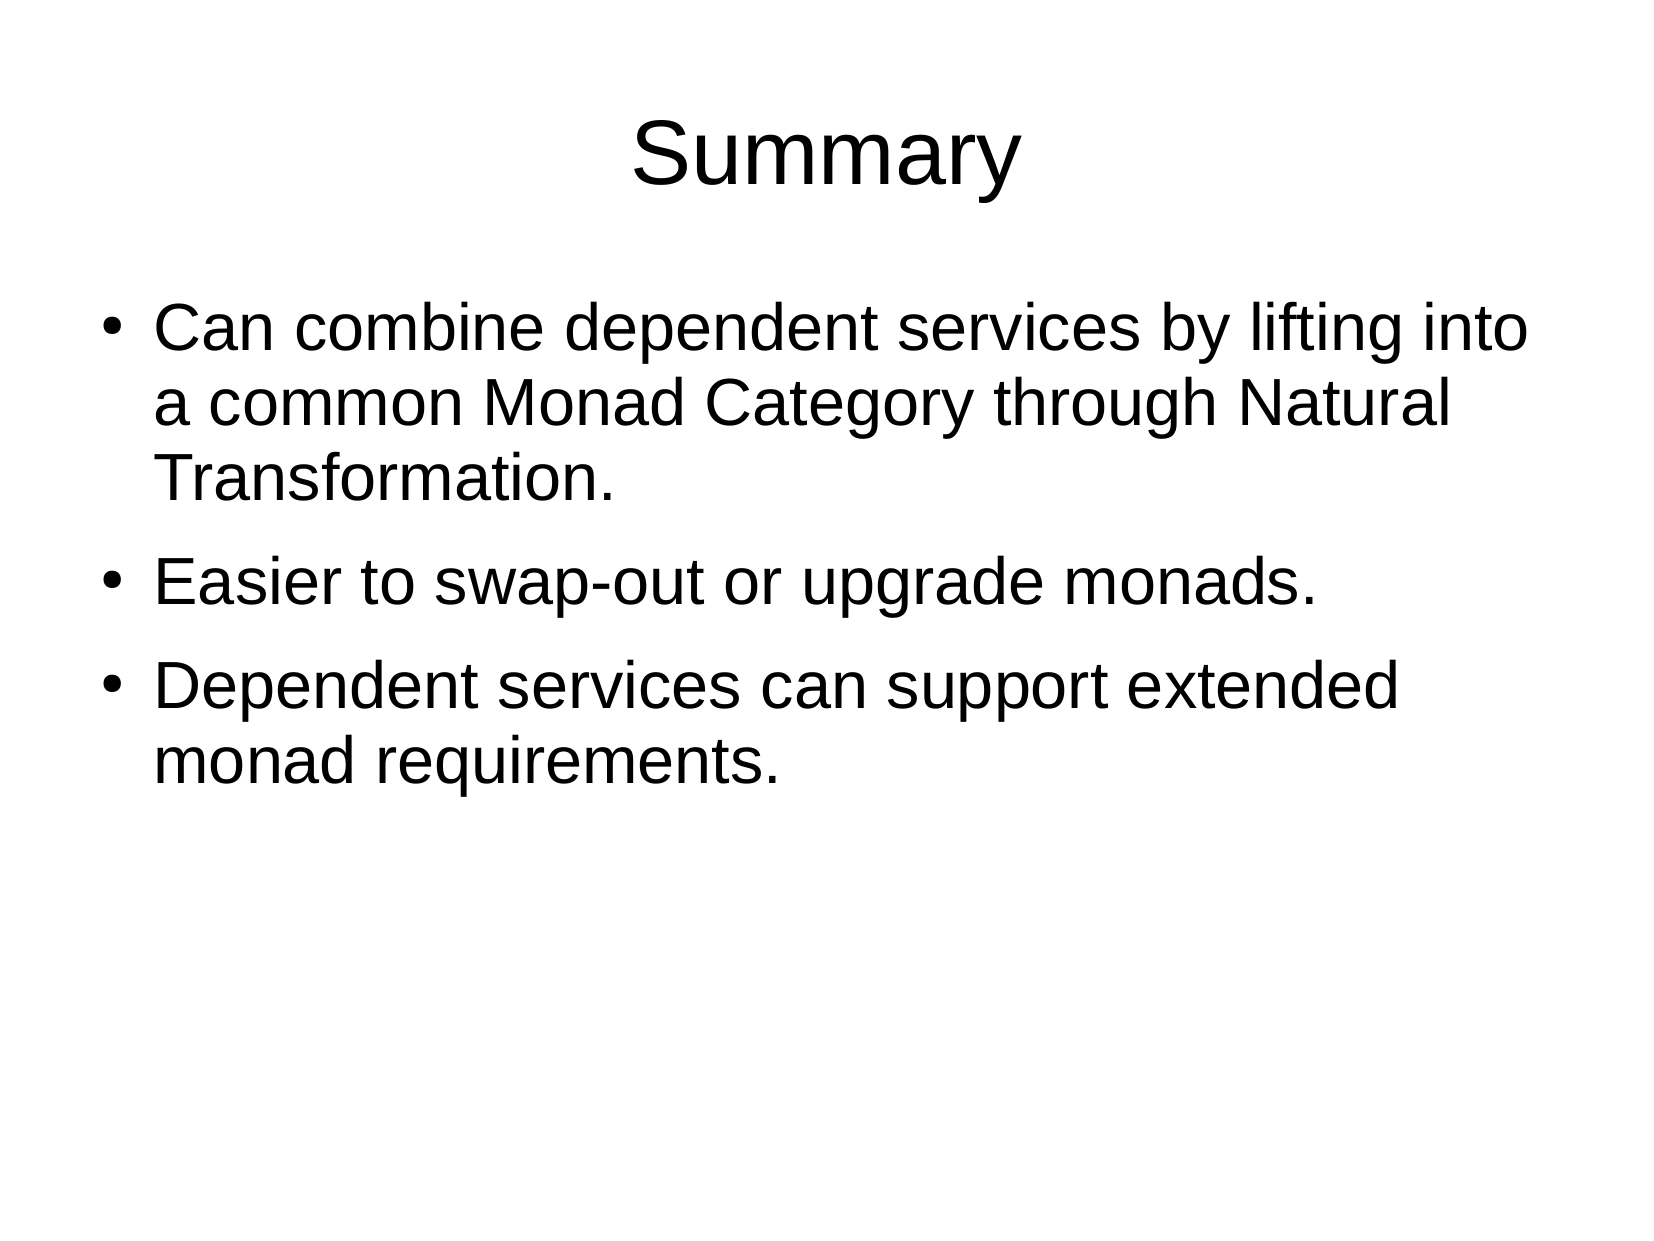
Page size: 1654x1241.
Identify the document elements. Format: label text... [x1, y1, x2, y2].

list Can combine dependent services by lifting into a common Monad Category through Natural Transformation. Easier to swap-out or upgrade monads. Dependent services can support extended monad requirements. [82, 290, 1571, 1010]
title Summary [82, 49, 1571, 257]
